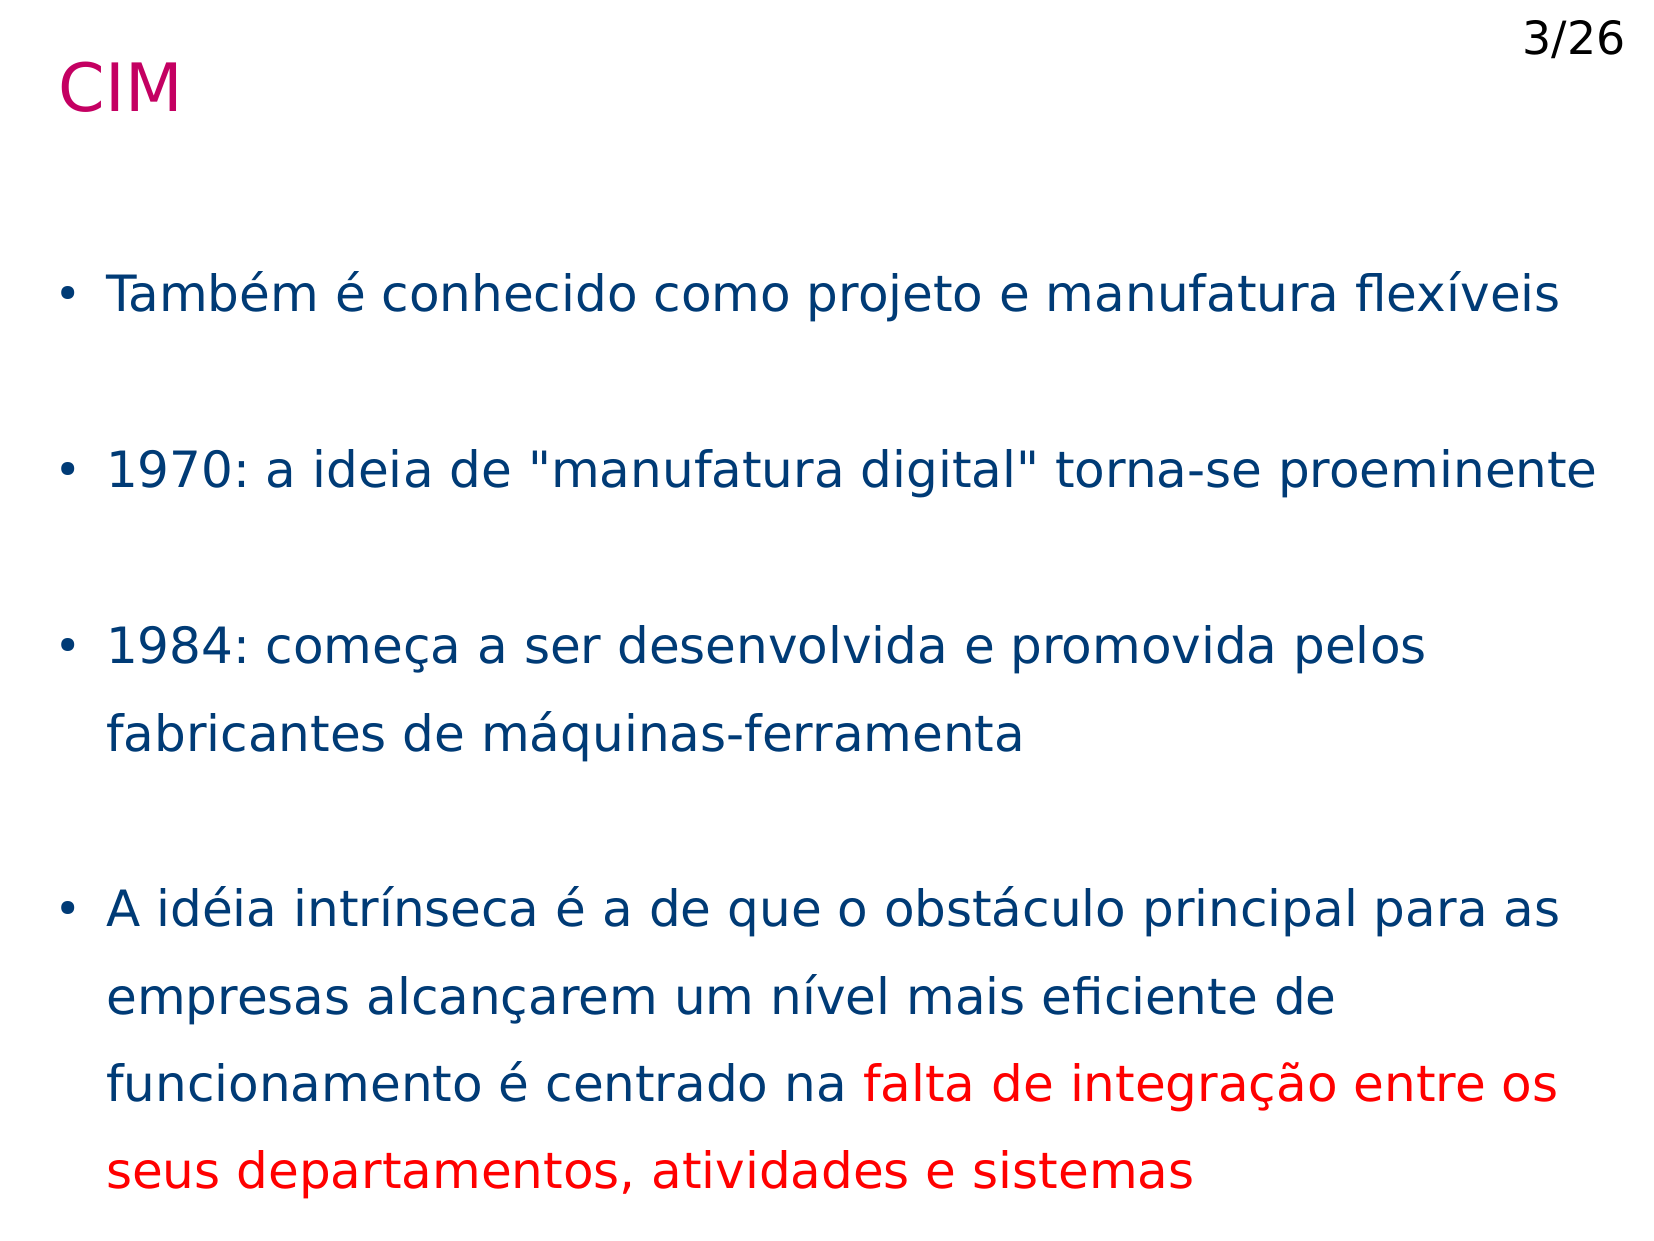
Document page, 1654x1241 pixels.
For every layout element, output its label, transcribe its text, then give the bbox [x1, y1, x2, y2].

title CIM [59, 29, 1625, 148]
list Também é conhecido como projeto e manufatura flexíveis 1970: a ideia de "manufatura digital" torna-se proeminente 1984: começa a ser desenvolvida e promovida pelos fabricantes de máquinas-ferramenta A idéia intrínseca é a de que o obstáculo principal para as empresas alcançarem um nível mais eficiente de funcionamento é centrado na falta de integração entre os seus departamentos, atividades e sistemas [59, 236, 1625, 1211]
